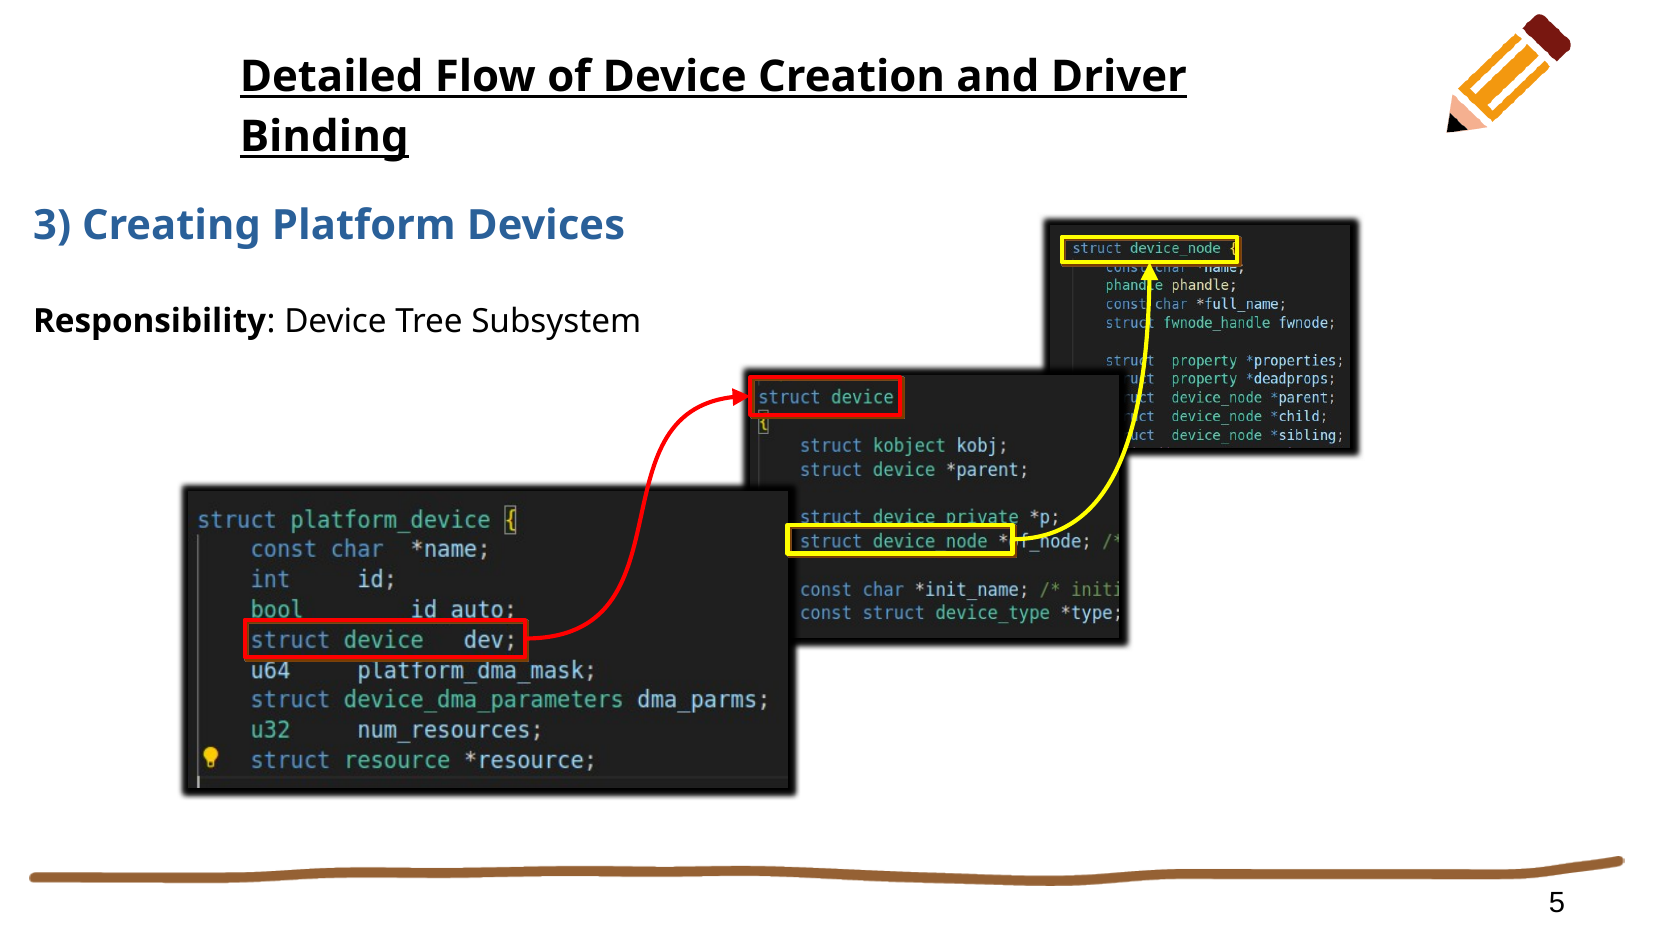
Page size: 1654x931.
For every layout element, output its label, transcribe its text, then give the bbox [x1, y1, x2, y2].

text_box 3) Creating Platform Devices Responsibility: Device Tree Subsystem [18, 187, 751, 408]
picture [188, 491, 788, 788]
text_box [787, 524, 1013, 554]
picture [750, 375, 1119, 537]
text_box [750, 377, 901, 415]
text_box Detailed Flow of Device Creation and Driver Binding [225, 37, 1351, 263]
picture [1446, 14, 1571, 133]
picture [29, 856, 1625, 886]
text_box [244, 619, 525, 658]
picture [794, 472, 1119, 638]
text_box [1061, 236, 1238, 263]
picture [1050, 225, 1350, 448]
